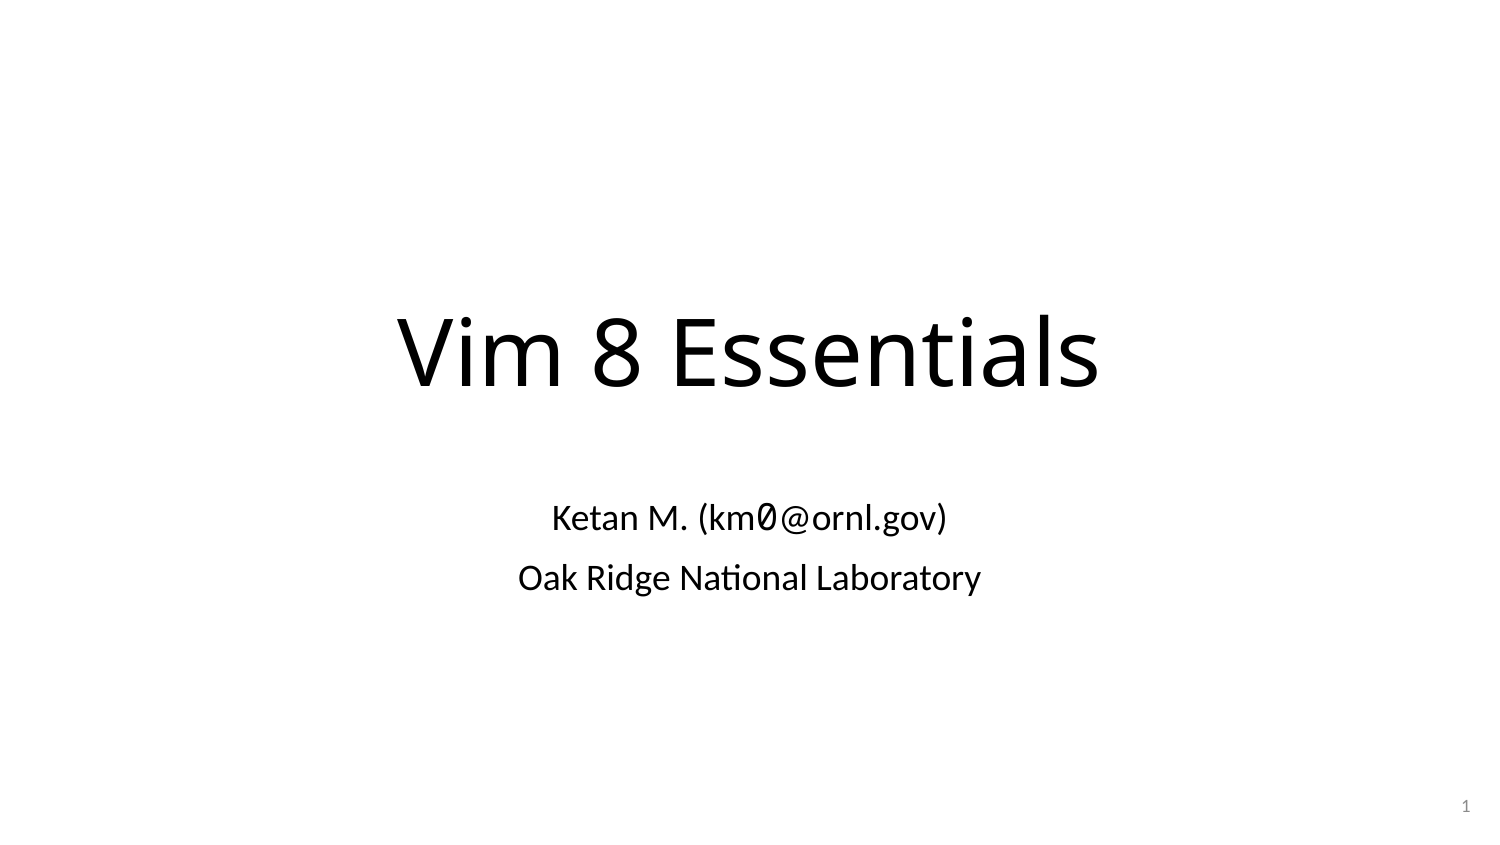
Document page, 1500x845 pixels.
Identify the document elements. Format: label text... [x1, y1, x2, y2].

title Vim 8 Essentials [187, 285, 1313, 413]
slide_number <number> [1337, 782, 1486, 828]
subtitle Ketan M. (km0@ornl.gov) Oak Ridge National Laboratory [187, 443, 1313, 648]
